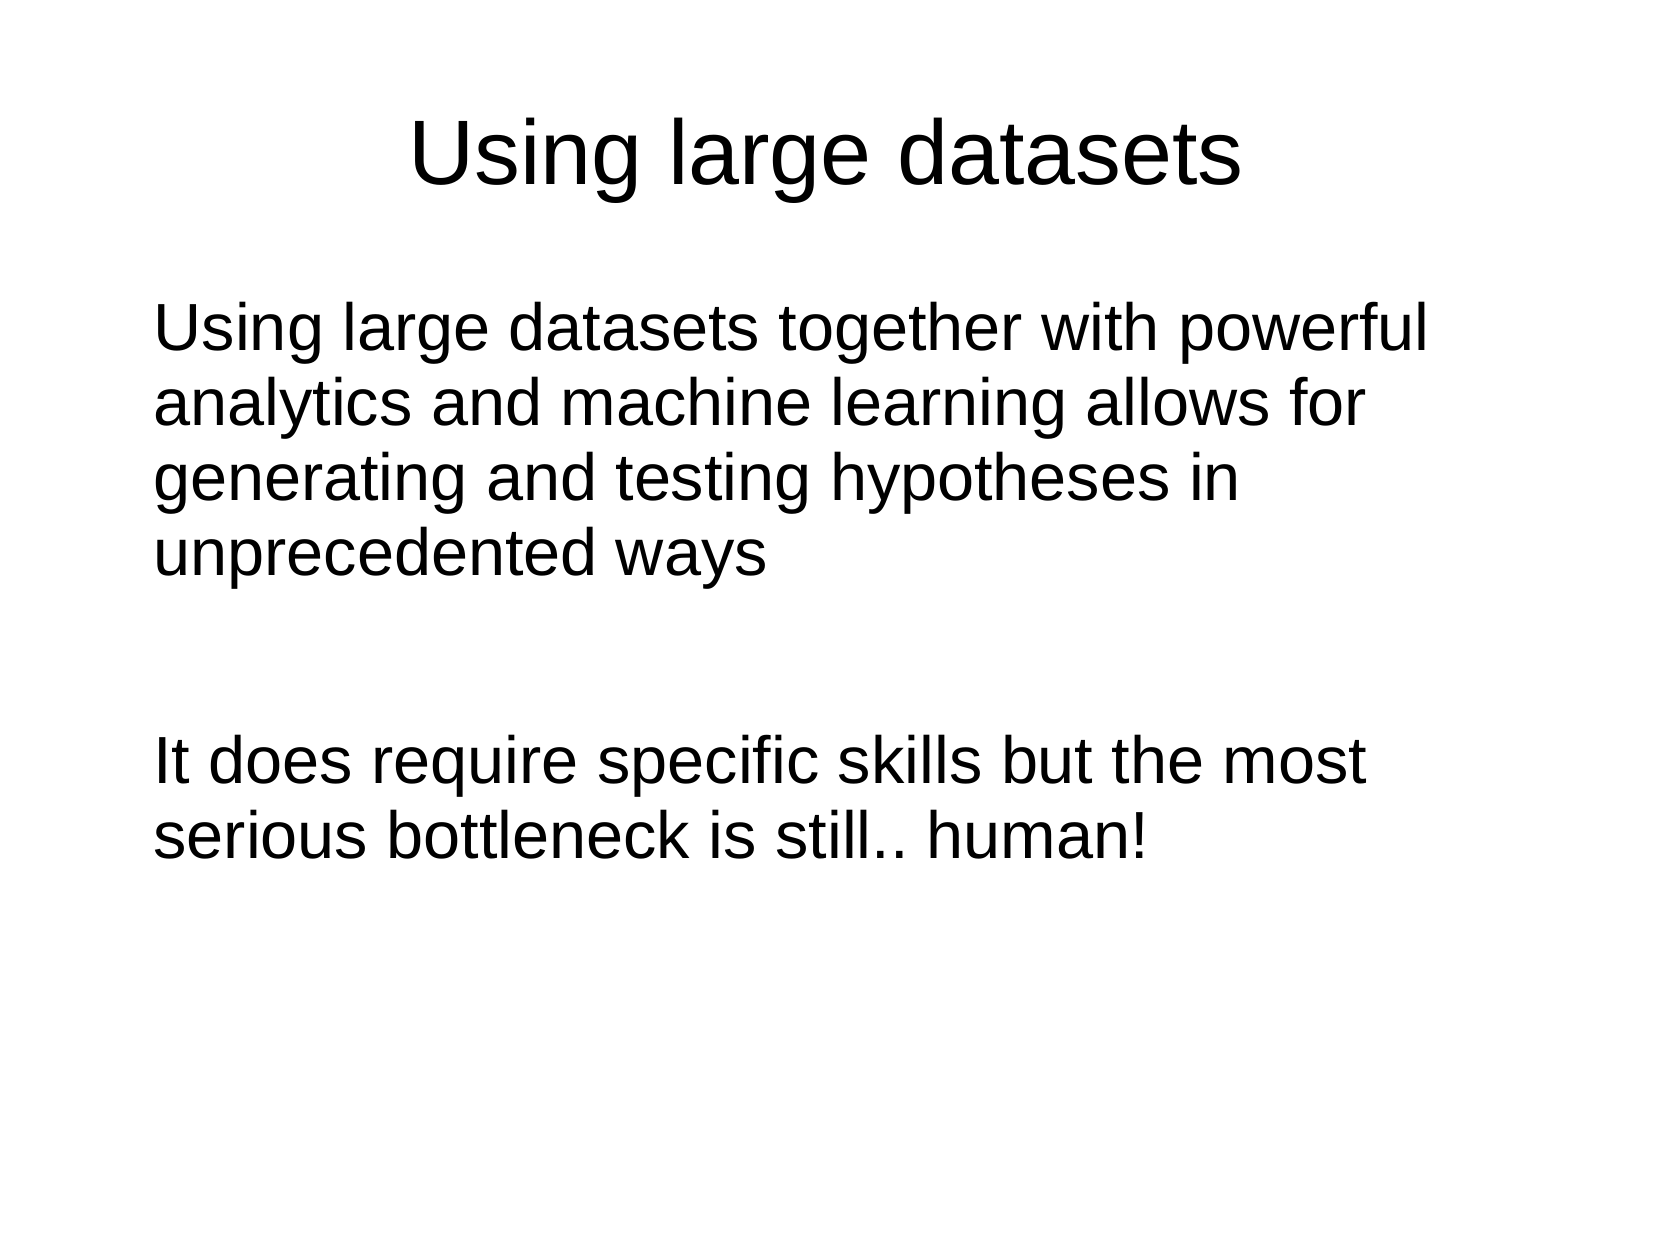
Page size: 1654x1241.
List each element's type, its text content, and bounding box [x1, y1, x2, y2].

title Using large datasets [82, 49, 1571, 257]
list Using large datasets together with powerful analytics and machine learning allows for generating and testing hypotheses in unprecedented ways It does require specific skills but the most serious bottleneck is still.. human! [82, 290, 1571, 1010]
